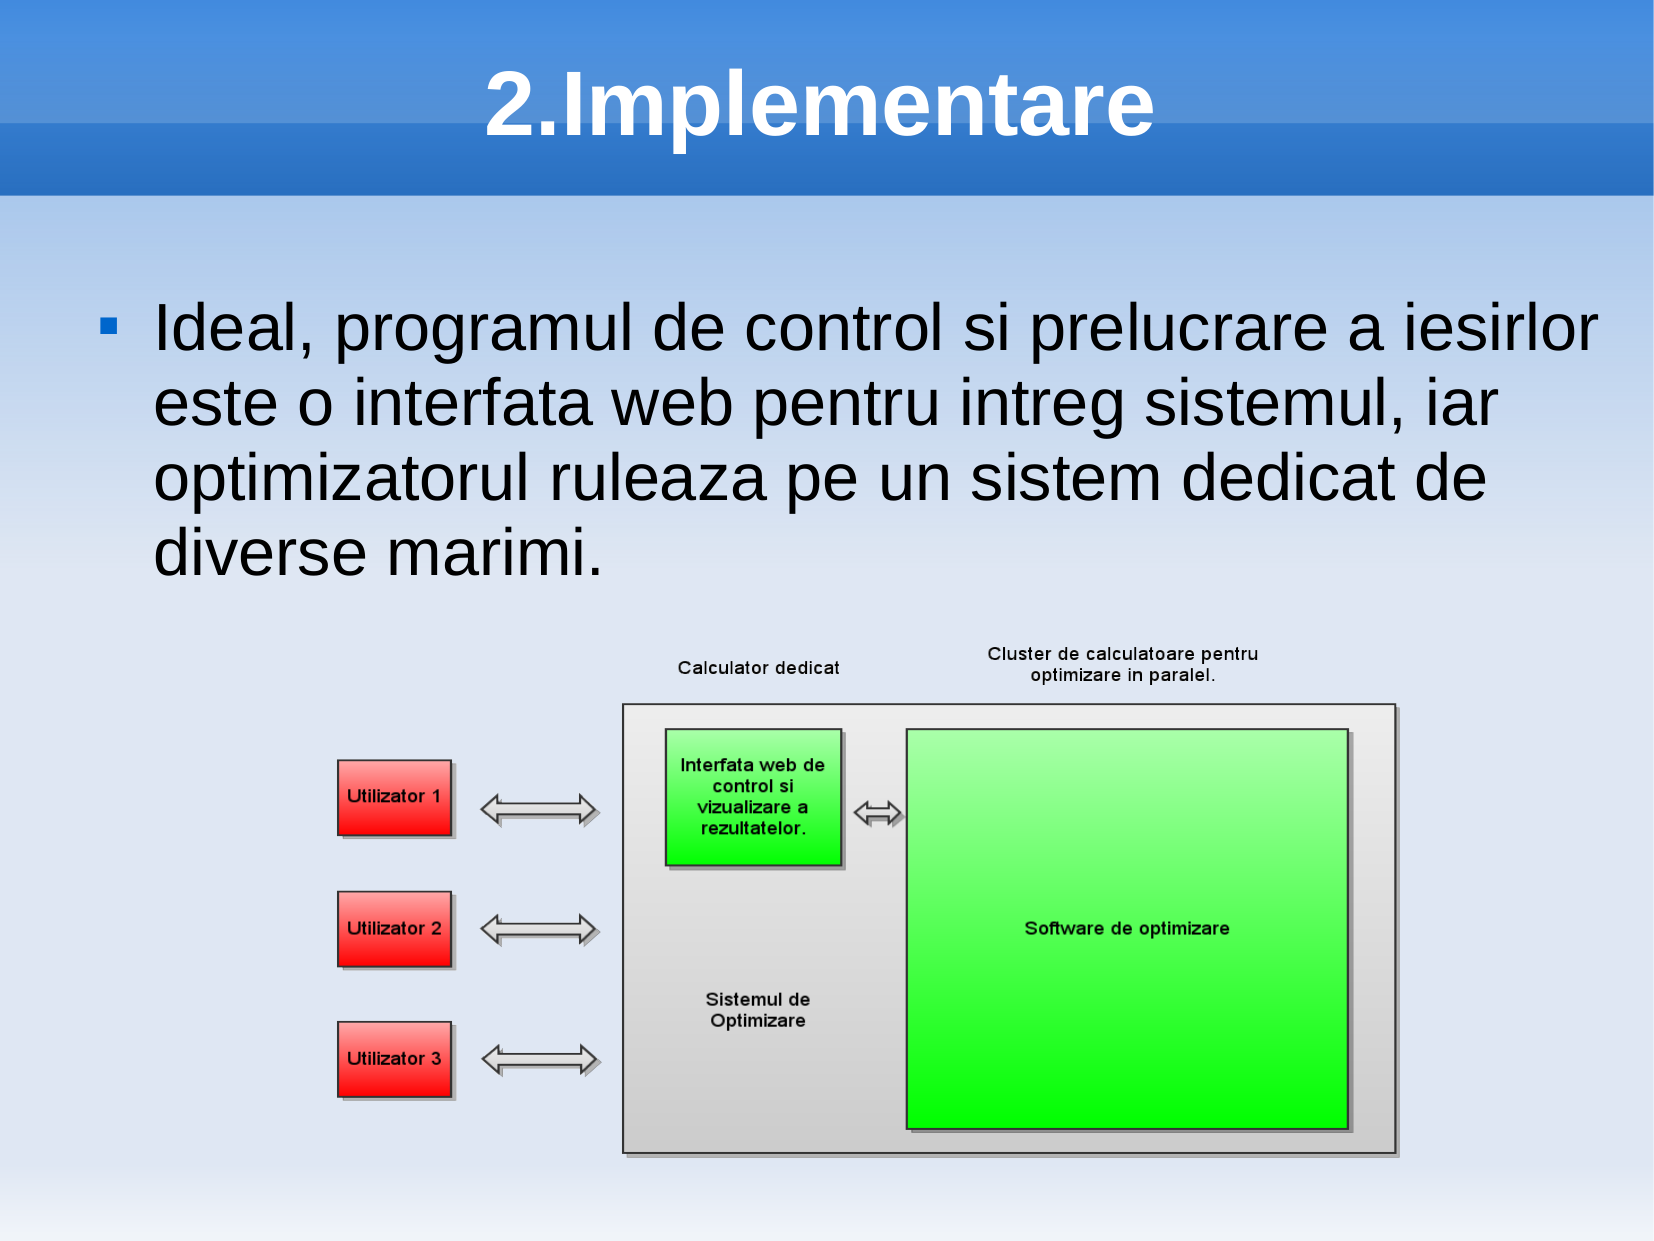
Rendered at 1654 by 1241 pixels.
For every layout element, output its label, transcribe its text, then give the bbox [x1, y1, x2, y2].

title 2.Implementare [76, 7, 1565, 200]
picture [0, 0, 1654, 1241]
list Ideal, programul de control si prelucrare a iesirlor este o interfata web pentru intreg sistemul, iar optimizatorul ruleaza pe un sistem dedicat de diverse marimi. [82, 290, 1654, 590]
